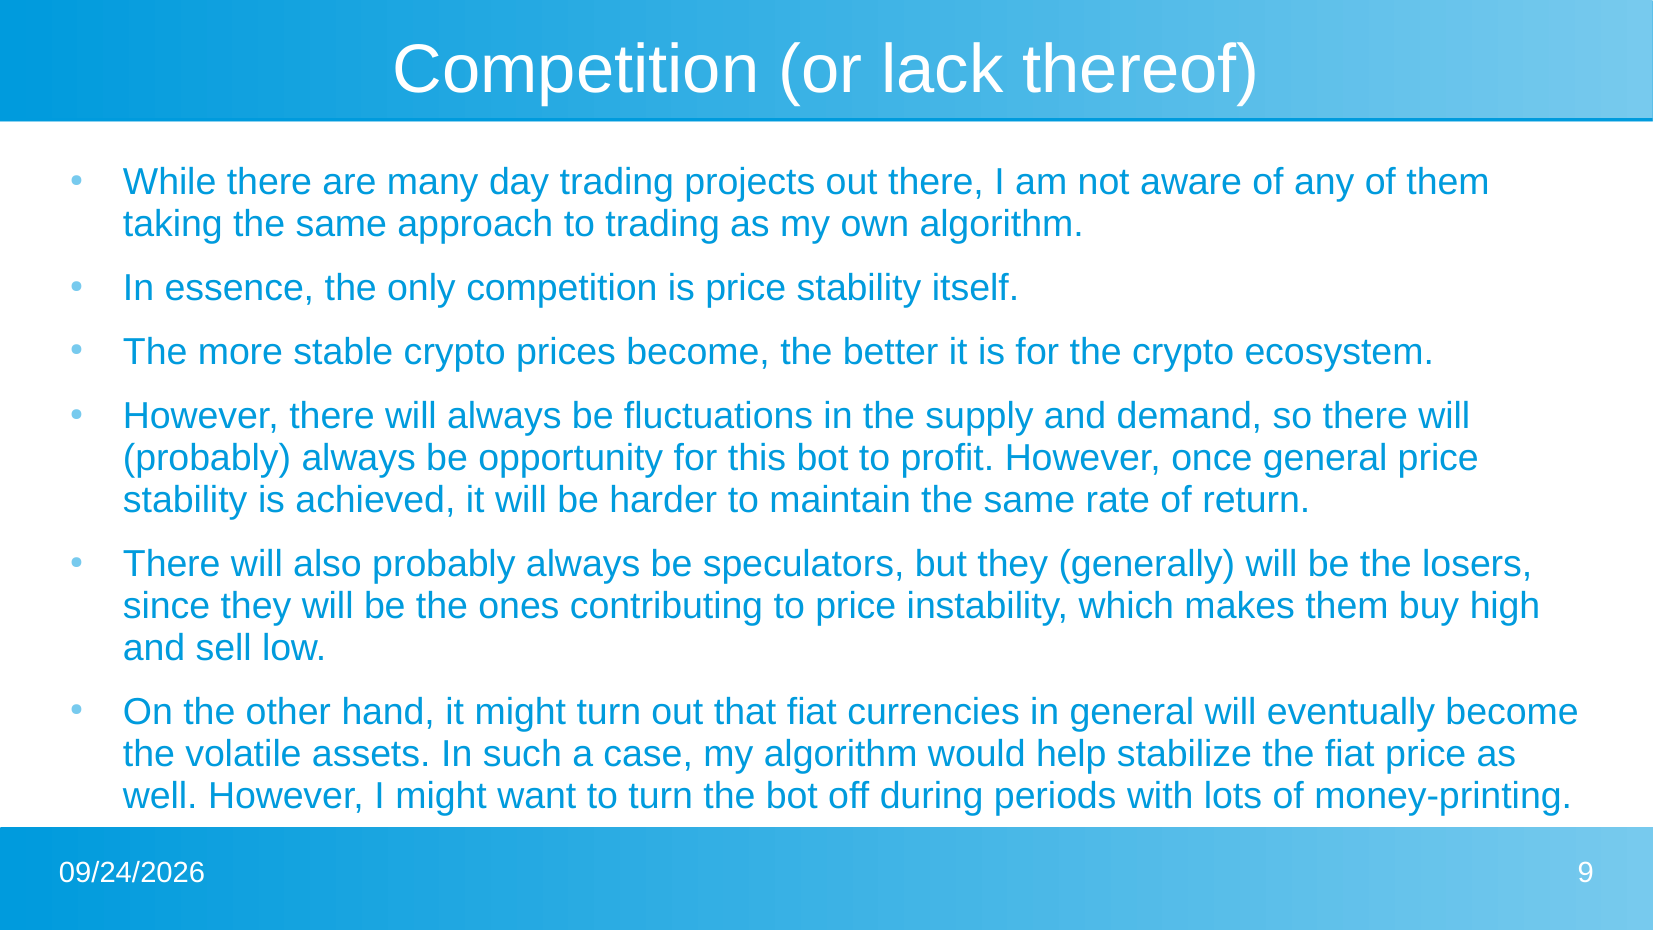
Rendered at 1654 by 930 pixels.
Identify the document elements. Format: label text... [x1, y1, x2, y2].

title Competition (or lack thereof) [58, 29, 1594, 108]
list While there are many day trading projects out there, I am not aware of any of them taking the same approach to trading as my own algorithm. In essence, the only competition is price stability itself. The more stable crypto prices become, the better it is for the crypto ecosystem. However, there will always be fluctuations in the supply and demand, so there will (probably) always be opportunity for this bot to profit. However, once general price stability is achieved, it will be harder to maintain the same rate of return. There will also probably always be speculators, but they (generally) will be the losers, since they will be the ones contributing to price instability, which makes them buy high and sell low. On the other hand, it might turn out that fiat currencies in general will eventually become the volatile assets. In such a case, my algorithm would help stabilize the fiat price as well. However, I might want to turn the bot off during periods with lots of money-printing. [52, 160, 1587, 751]
